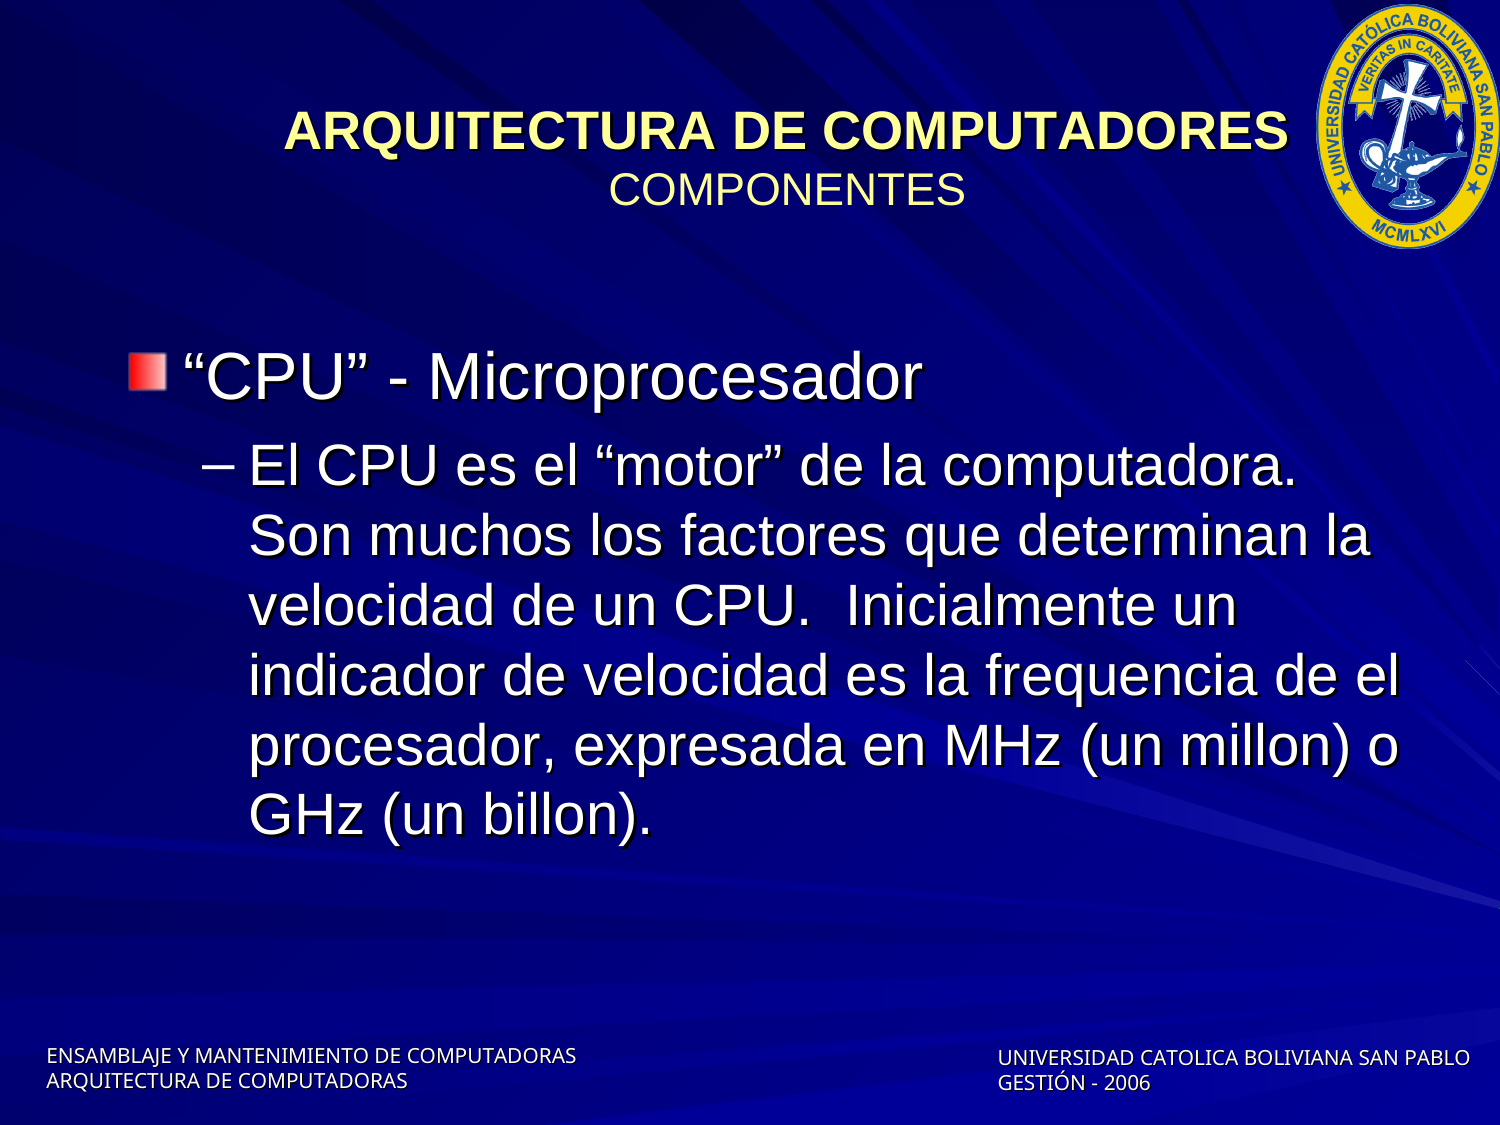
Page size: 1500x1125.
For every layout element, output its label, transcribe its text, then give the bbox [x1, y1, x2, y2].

text_box ARQUITECTURA DE COMPUTADORES COMPONENTES [112, 78, 1463, 232]
list “CPU” - Microprocesador El CPU es el “motor” de la computadora. Son muchos los factores que determinan la velocidad de un CPU. Inicialmente un indicador de velocidad es la frequencia de el procesador, expresada en MHz (un millon) o GHz (un billon). [112, 324, 1438, 1000]
picture [1316, 4, 1500, 249]
